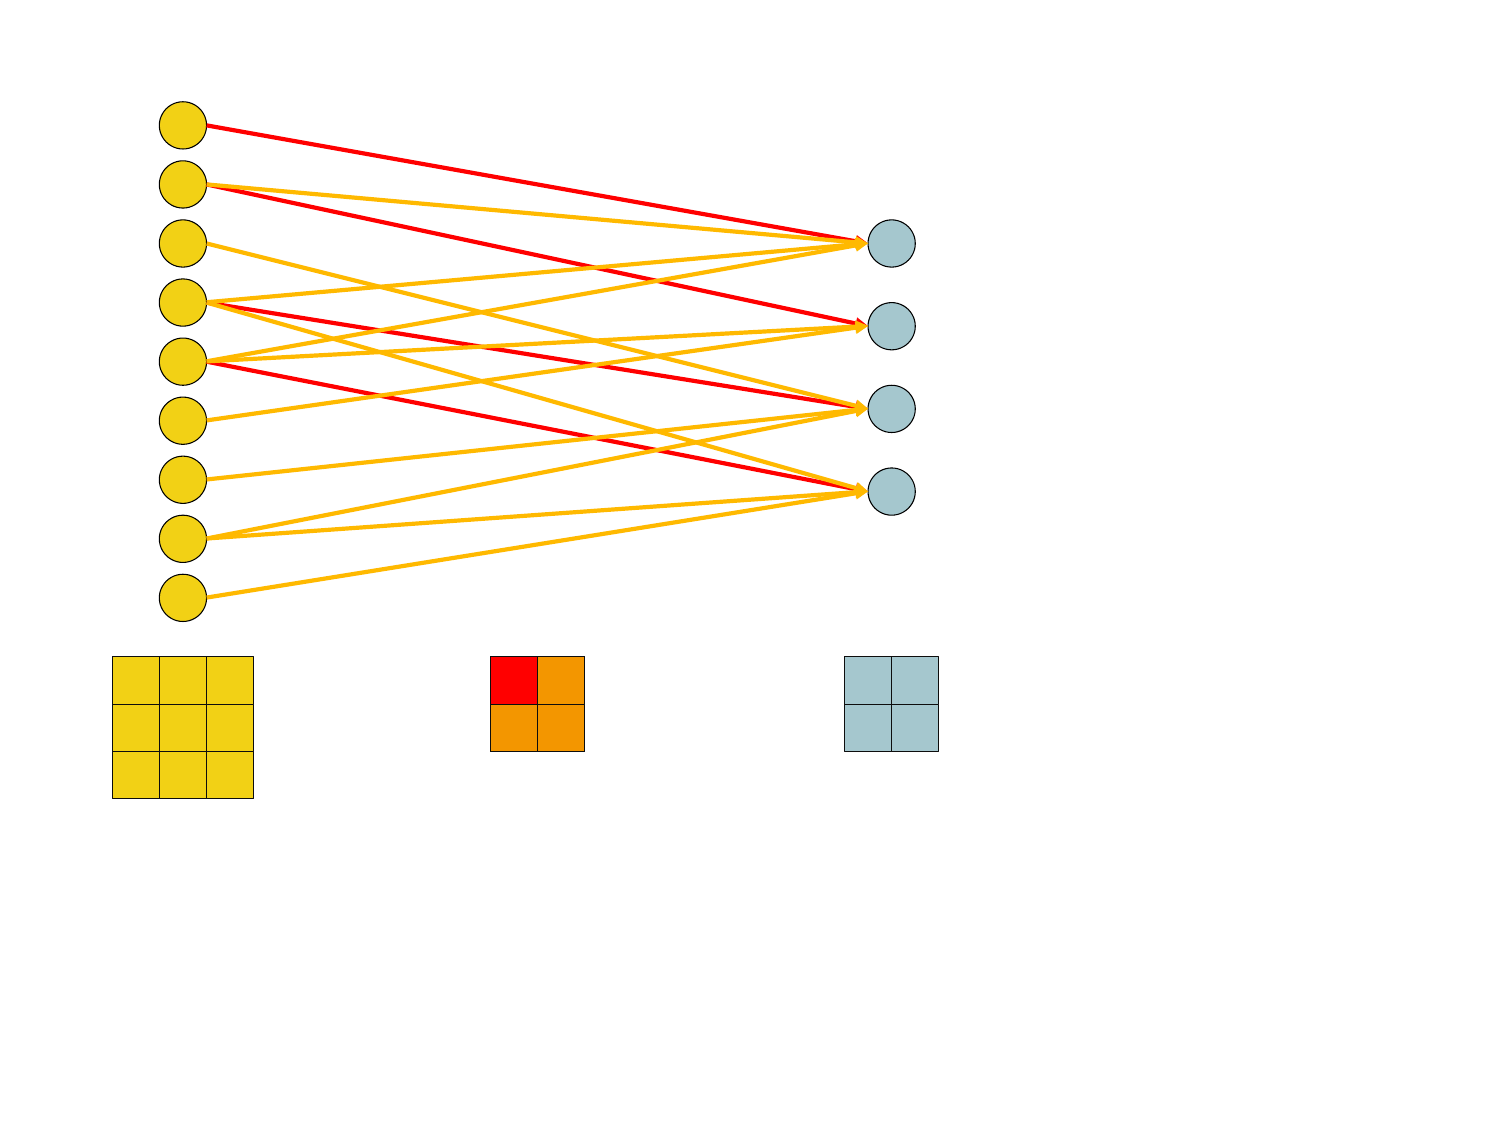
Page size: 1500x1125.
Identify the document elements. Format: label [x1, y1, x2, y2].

text_box [868, 385, 916, 433]
text_box [868, 467, 916, 516]
text_box [159, 101, 207, 149]
text_box [868, 219, 916, 268]
text_box [159, 397, 207, 445]
text_box [490, 656, 585, 752]
text_box [159, 574, 207, 622]
text_box [159, 515, 207, 563]
text_box [159, 160, 207, 209]
text_box [159, 456, 207, 504]
text_box [868, 302, 916, 350]
text_box [112, 656, 254, 799]
text_box [844, 656, 939, 752]
text_box [159, 338, 207, 386]
text_box [159, 278, 207, 327]
text_box [159, 219, 207, 268]
